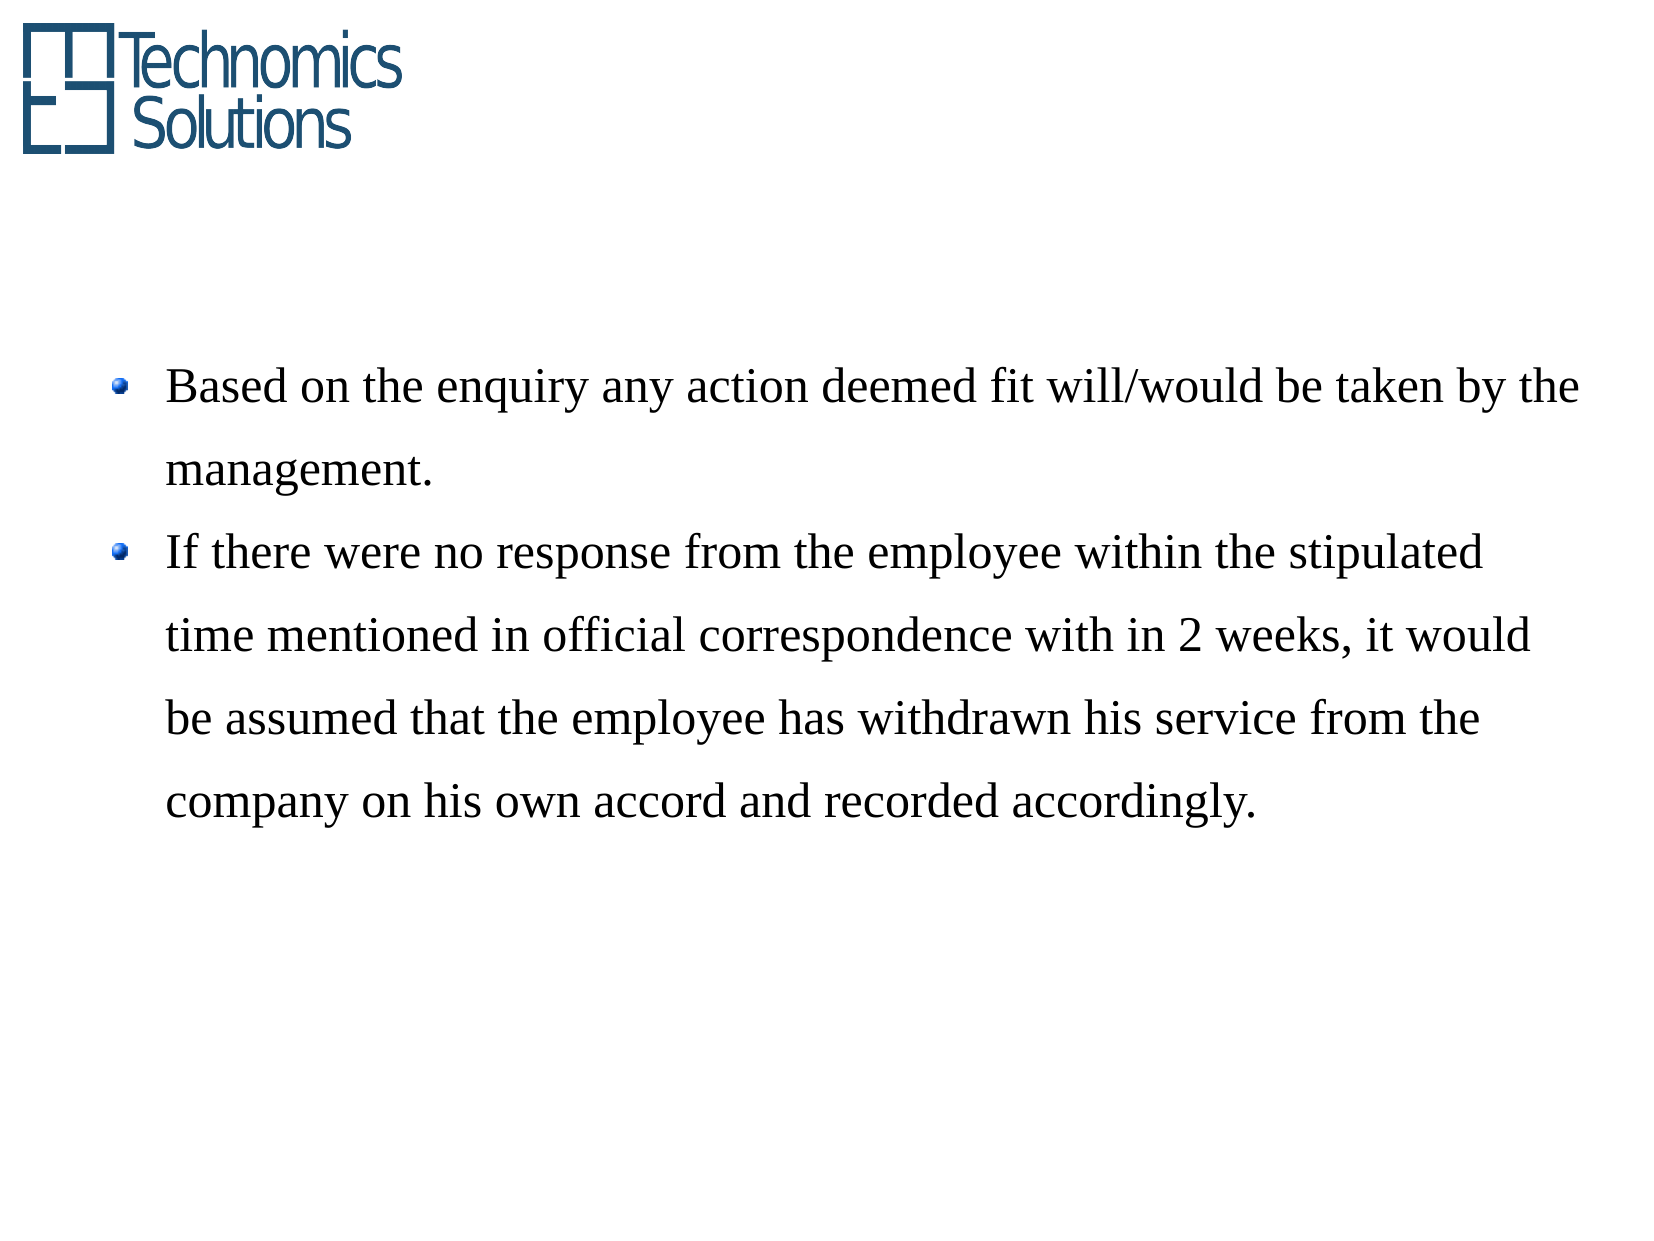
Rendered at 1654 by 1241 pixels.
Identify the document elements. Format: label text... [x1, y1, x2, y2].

list Based on the enquiry any action deemed fit will/would be taken by the management. If there were no response from the employee within the stipulated time mentioned in official correspondence with in 2 weeks, it would be assumed that the employee has withdrawn his service from the company on his own accord and recorded accordingly. [94, 330, 1583, 1028]
picture [23, 23, 402, 154]
